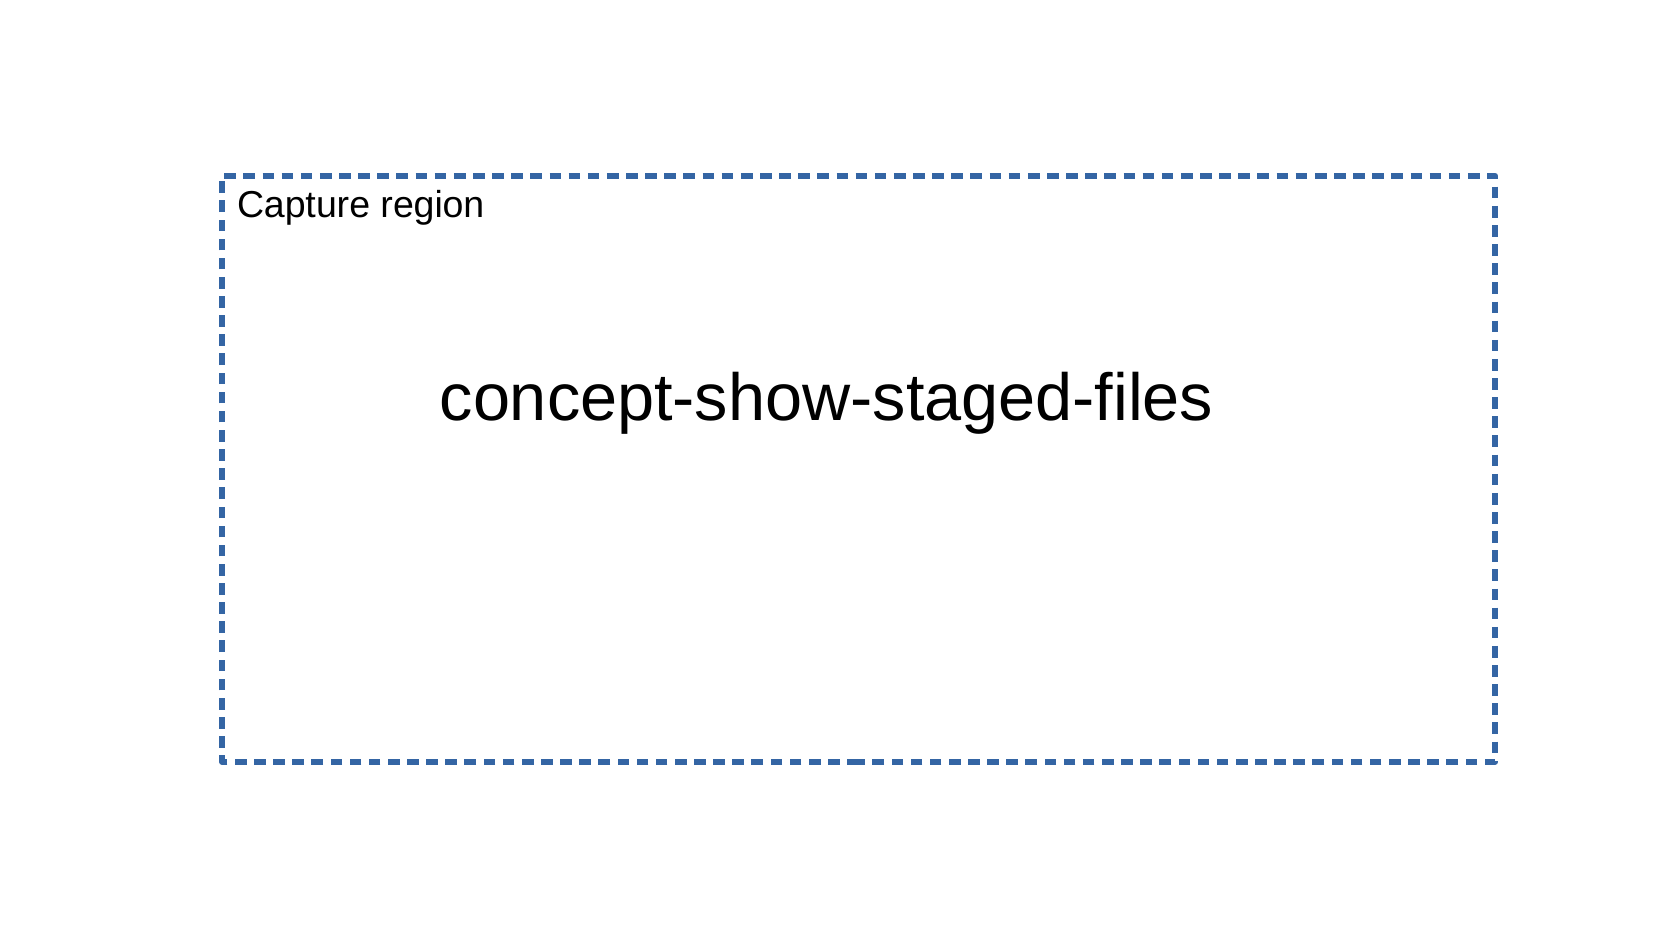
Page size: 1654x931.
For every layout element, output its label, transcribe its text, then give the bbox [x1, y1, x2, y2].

text_box Capture region [222, 175, 500, 233]
subtitle concept-show-staged-files [82, 37, 1571, 757]
